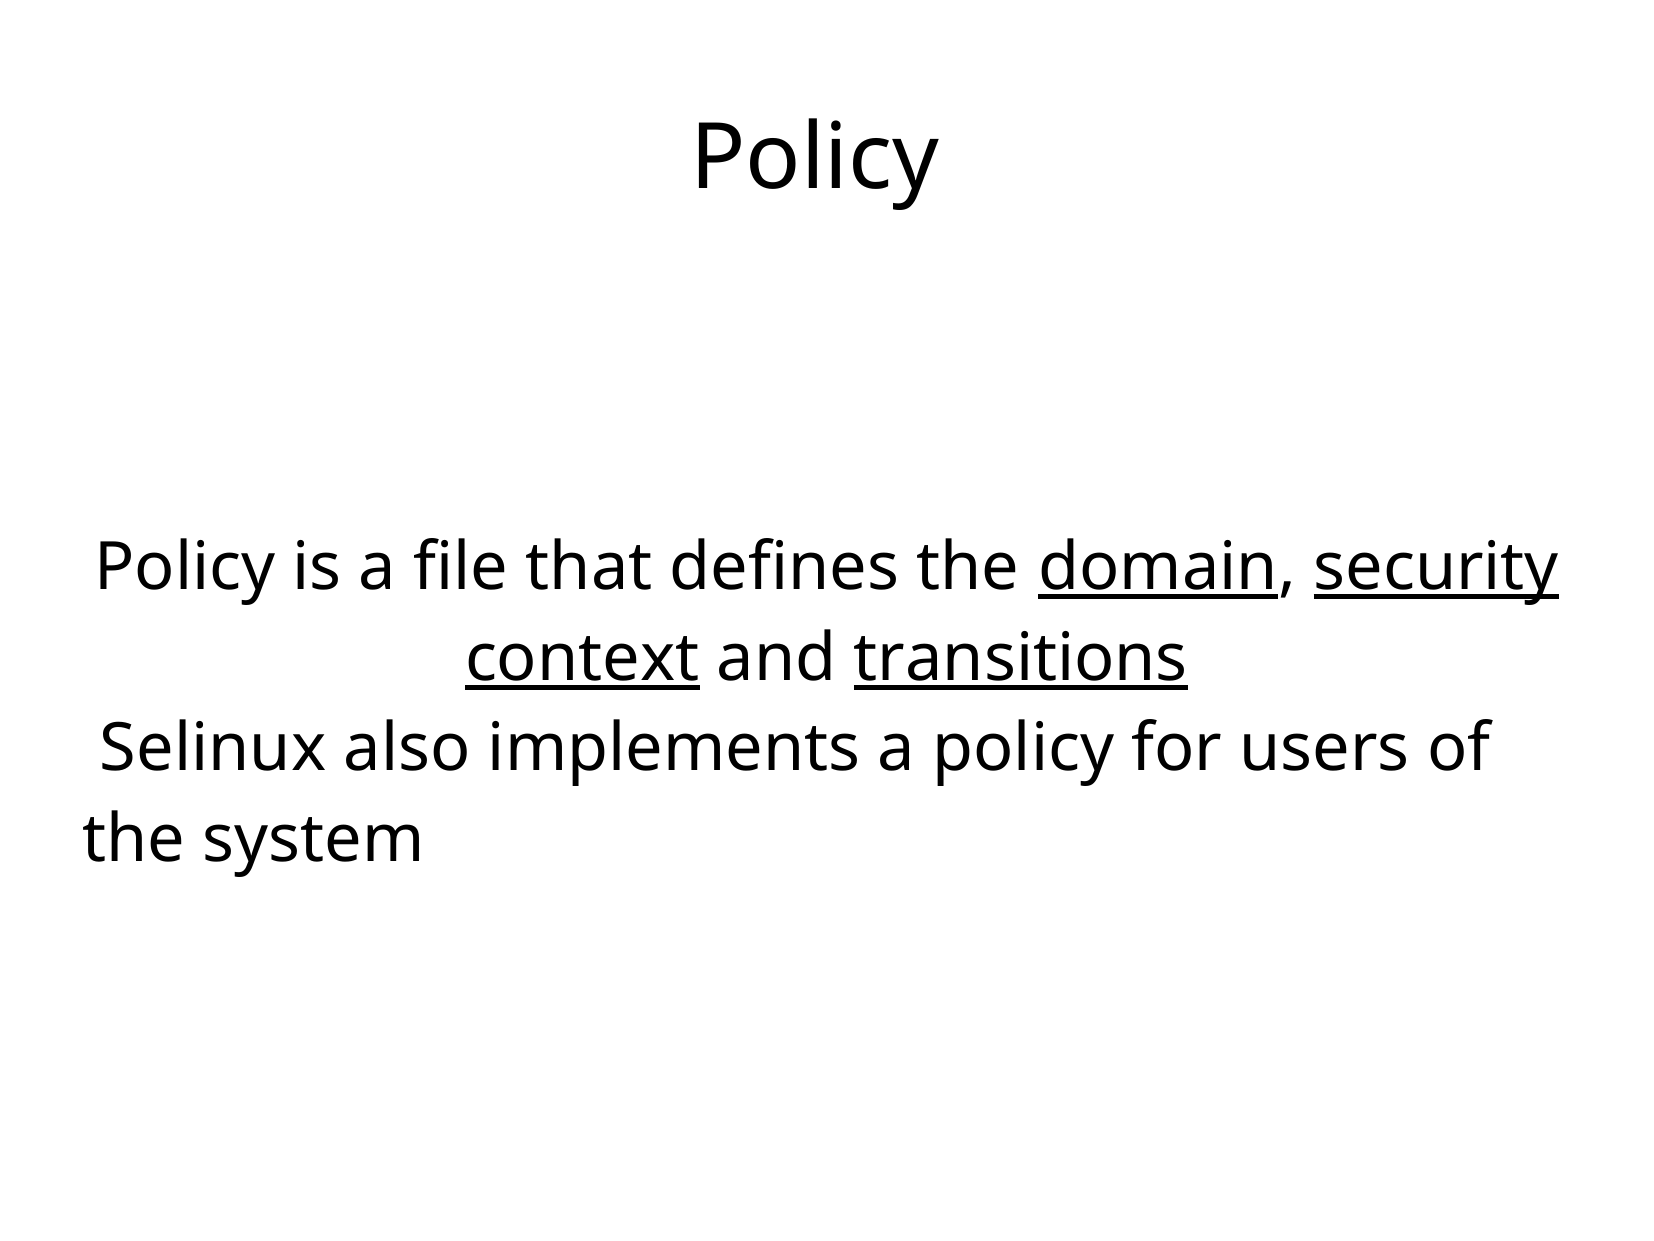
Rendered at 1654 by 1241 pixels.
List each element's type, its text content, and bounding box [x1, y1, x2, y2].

subtitle Policy is a file that defines the domain, security context and transitions Selinux also implements a policy for users of the system [82, 290, 1571, 1109]
title Policy [82, 49, 1571, 257]
